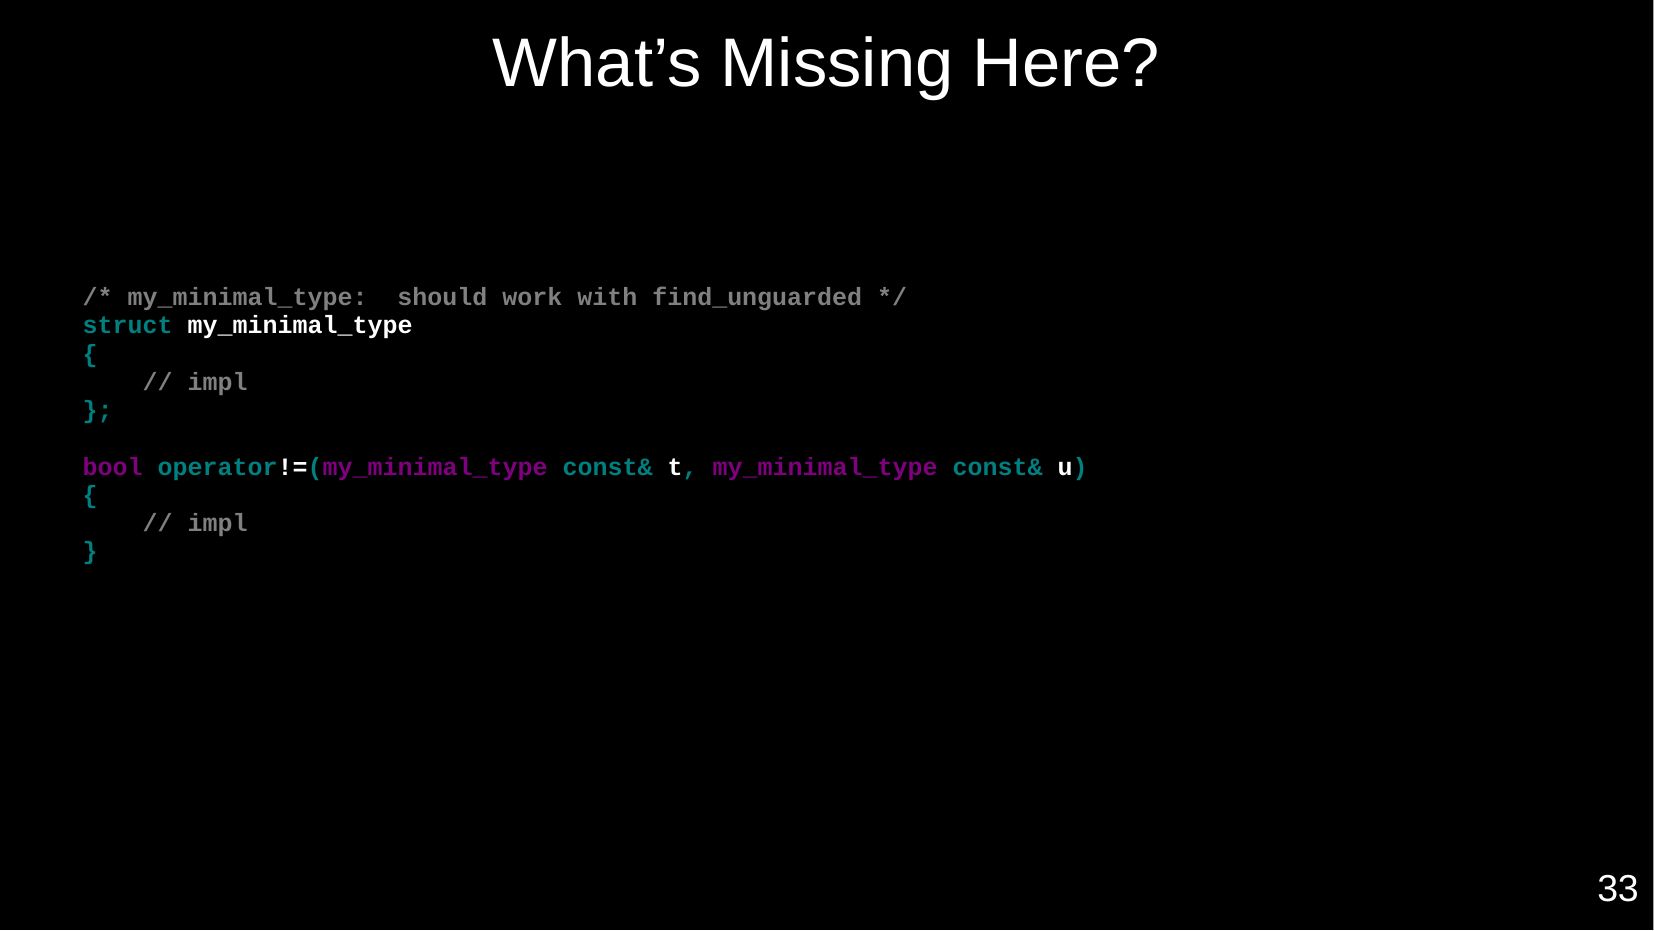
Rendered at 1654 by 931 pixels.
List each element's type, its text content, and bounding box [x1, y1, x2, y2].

title What’s Missing Here? [82, 4, 1571, 121]
subtitle /* my_minimal_type: should work with find_unguarded */ struct my_minimal_type { // impl }; bool operator!=(my_minimal_type const& t, my_minimal_type const& u) { // impl } [82, 132, 1571, 889]
text_box <number> [1024, 860, 1654, 931]
